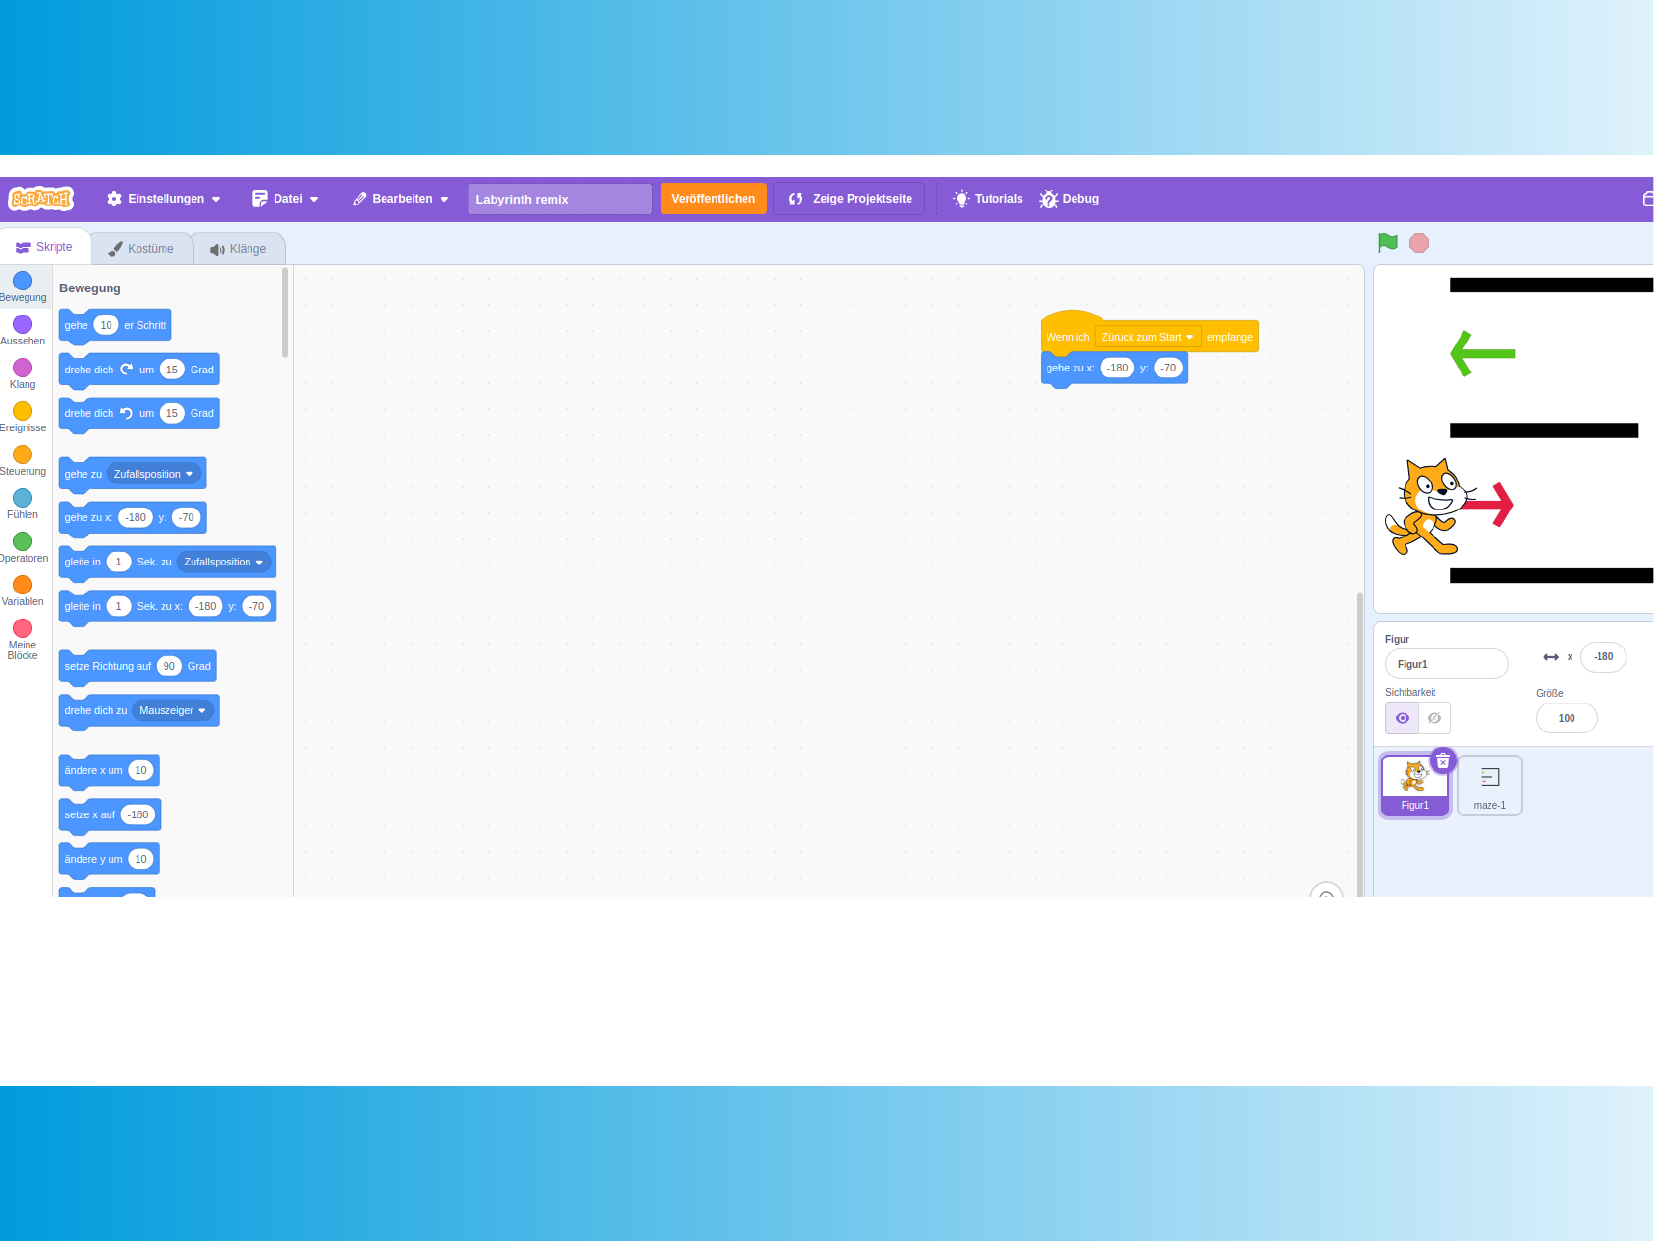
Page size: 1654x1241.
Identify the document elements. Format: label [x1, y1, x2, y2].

picture [0, 177, 1654, 897]
